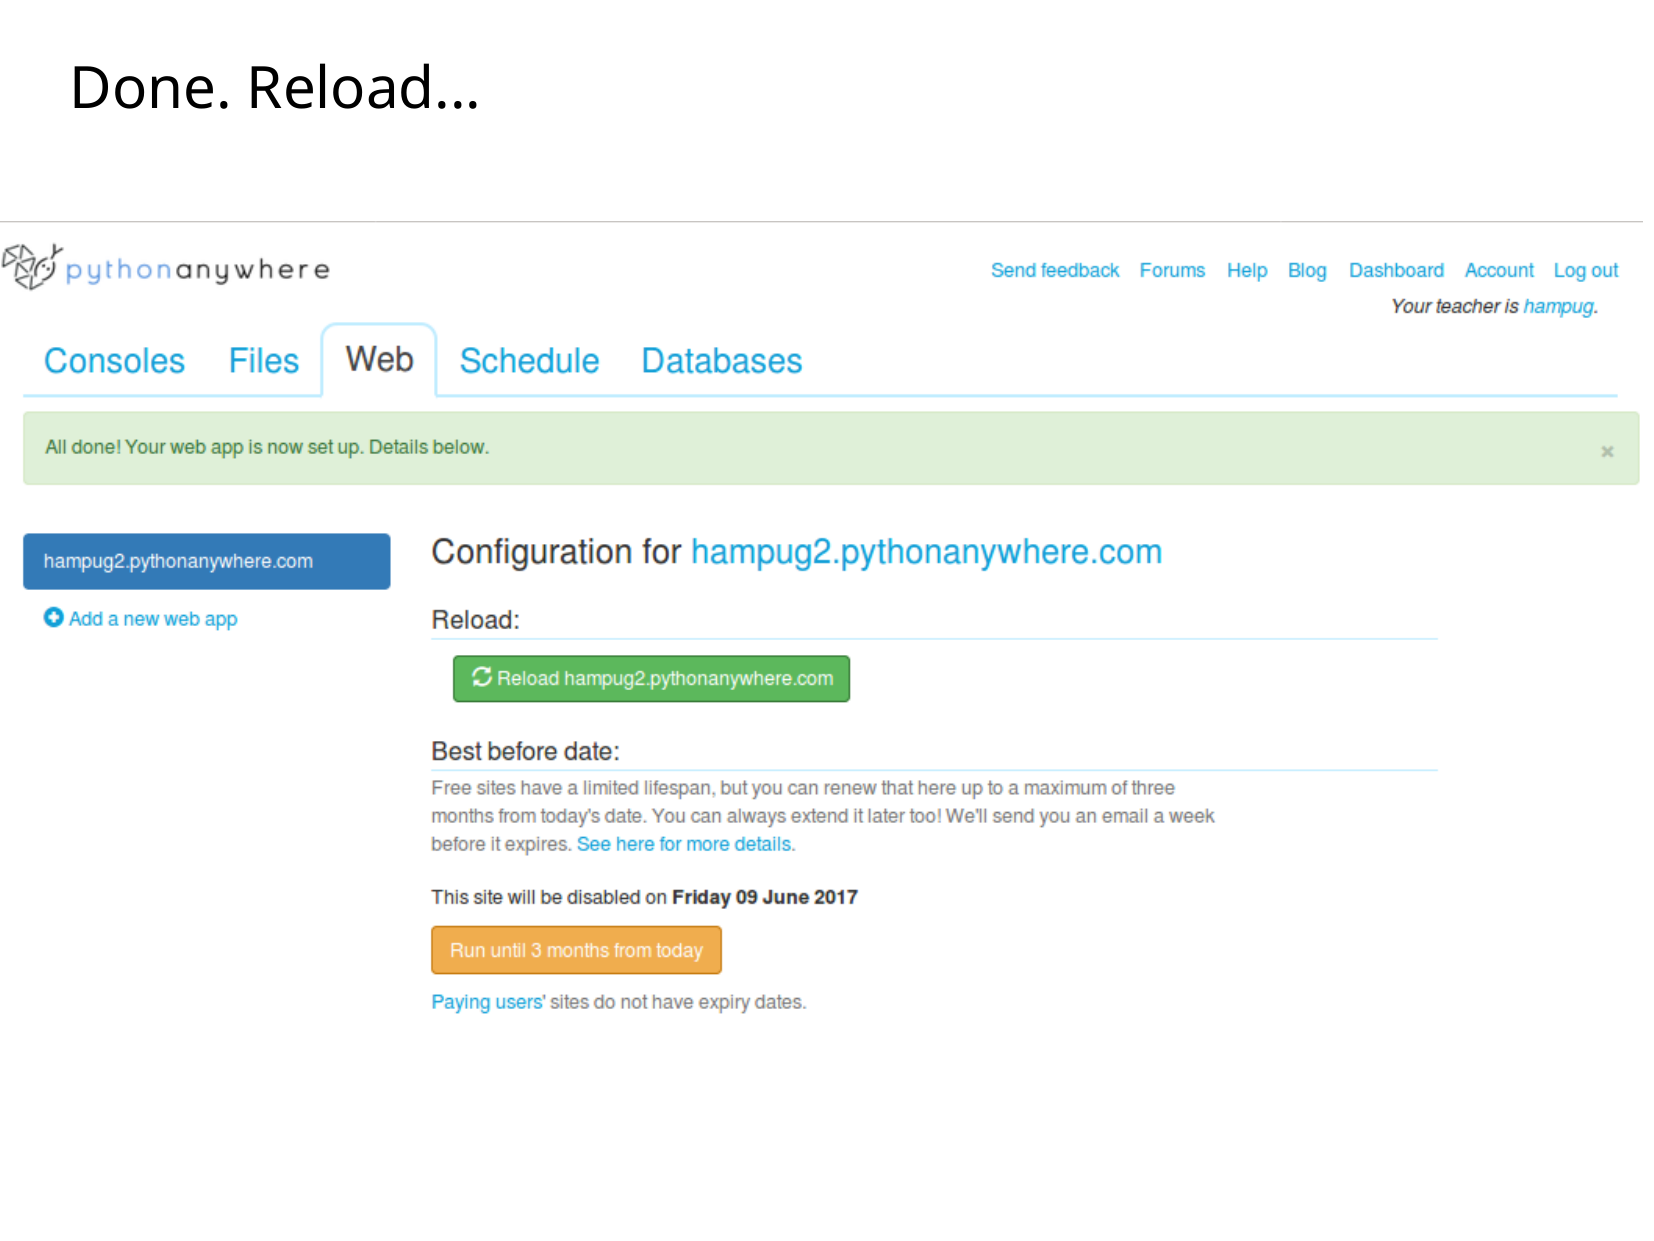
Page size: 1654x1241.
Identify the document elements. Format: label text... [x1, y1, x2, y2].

picture [0, 221, 1643, 1084]
text_box Done. Reload... [69, 34, 1558, 138]
